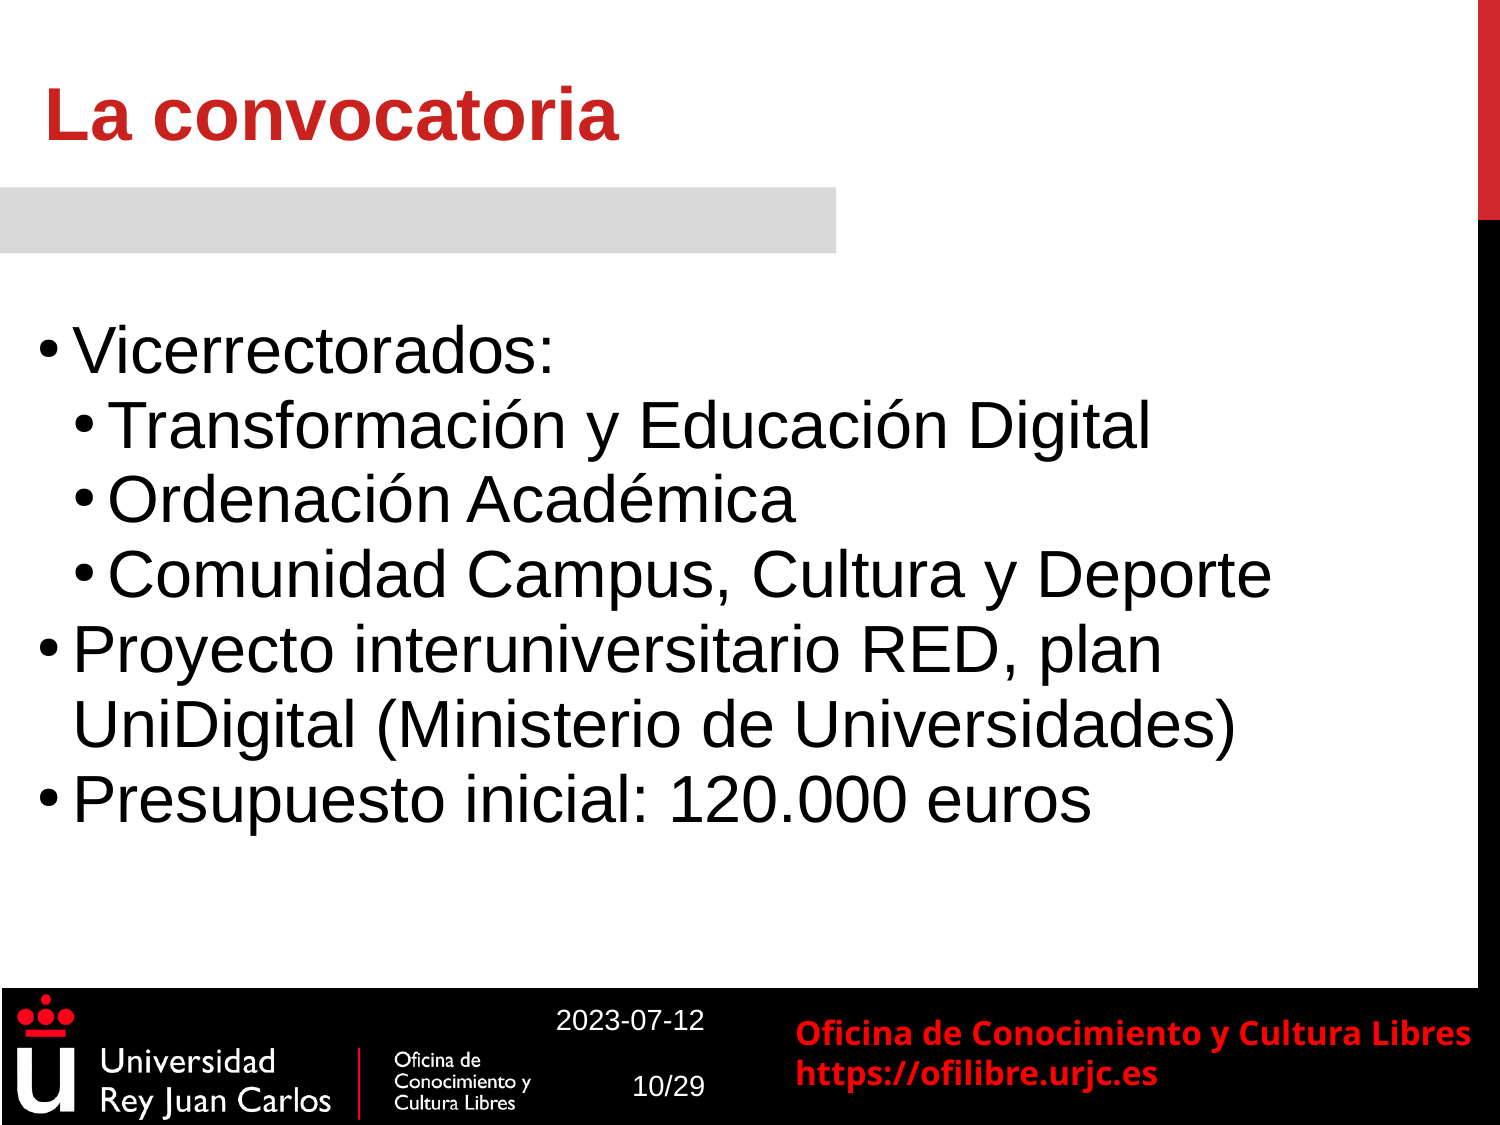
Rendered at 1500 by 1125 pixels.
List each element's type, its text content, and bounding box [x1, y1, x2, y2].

picture [17, 994, 531, 1120]
title [75, 7, 1425, 196]
text_box Vicerrectorados: Transformación y Educación Digital Ordenación Académica Comunidad Campus, Cultura y Deporte Proyecto interuniversitario RED, plan UniDigital (Ministerio de Universidades) Presupuesto inicial: 120.000 euros [22, 305, 1463, 933]
text_box La convocatoria [30, 64, 1306, 248]
